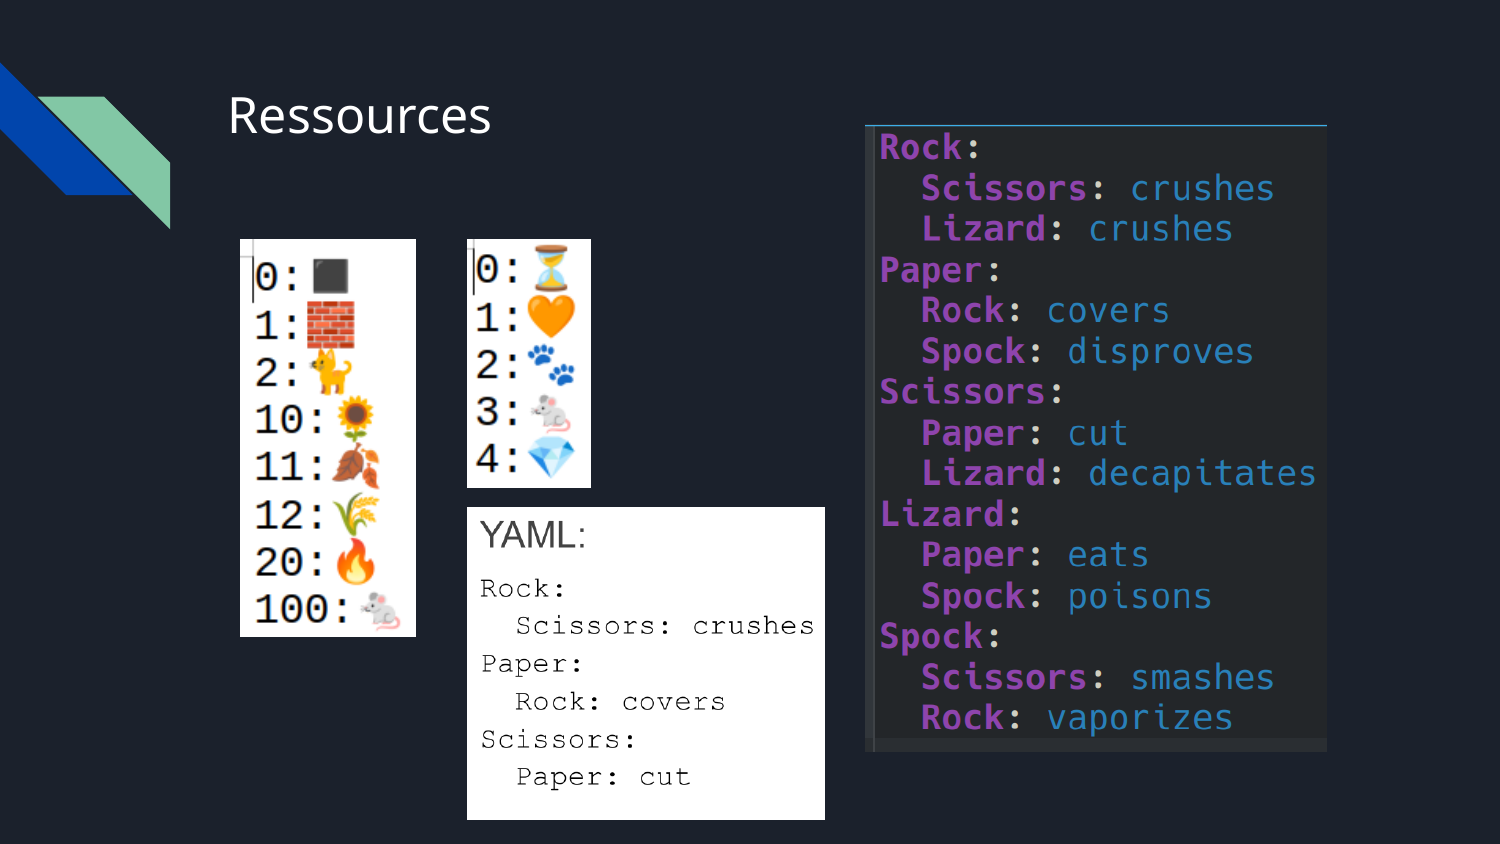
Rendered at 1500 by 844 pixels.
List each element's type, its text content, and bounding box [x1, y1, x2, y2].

picture [865, 124, 1327, 752]
title Ressources [212, 64, 1368, 215]
picture [467, 507, 825, 820]
picture [467, 239, 591, 488]
picture [240, 239, 416, 637]
